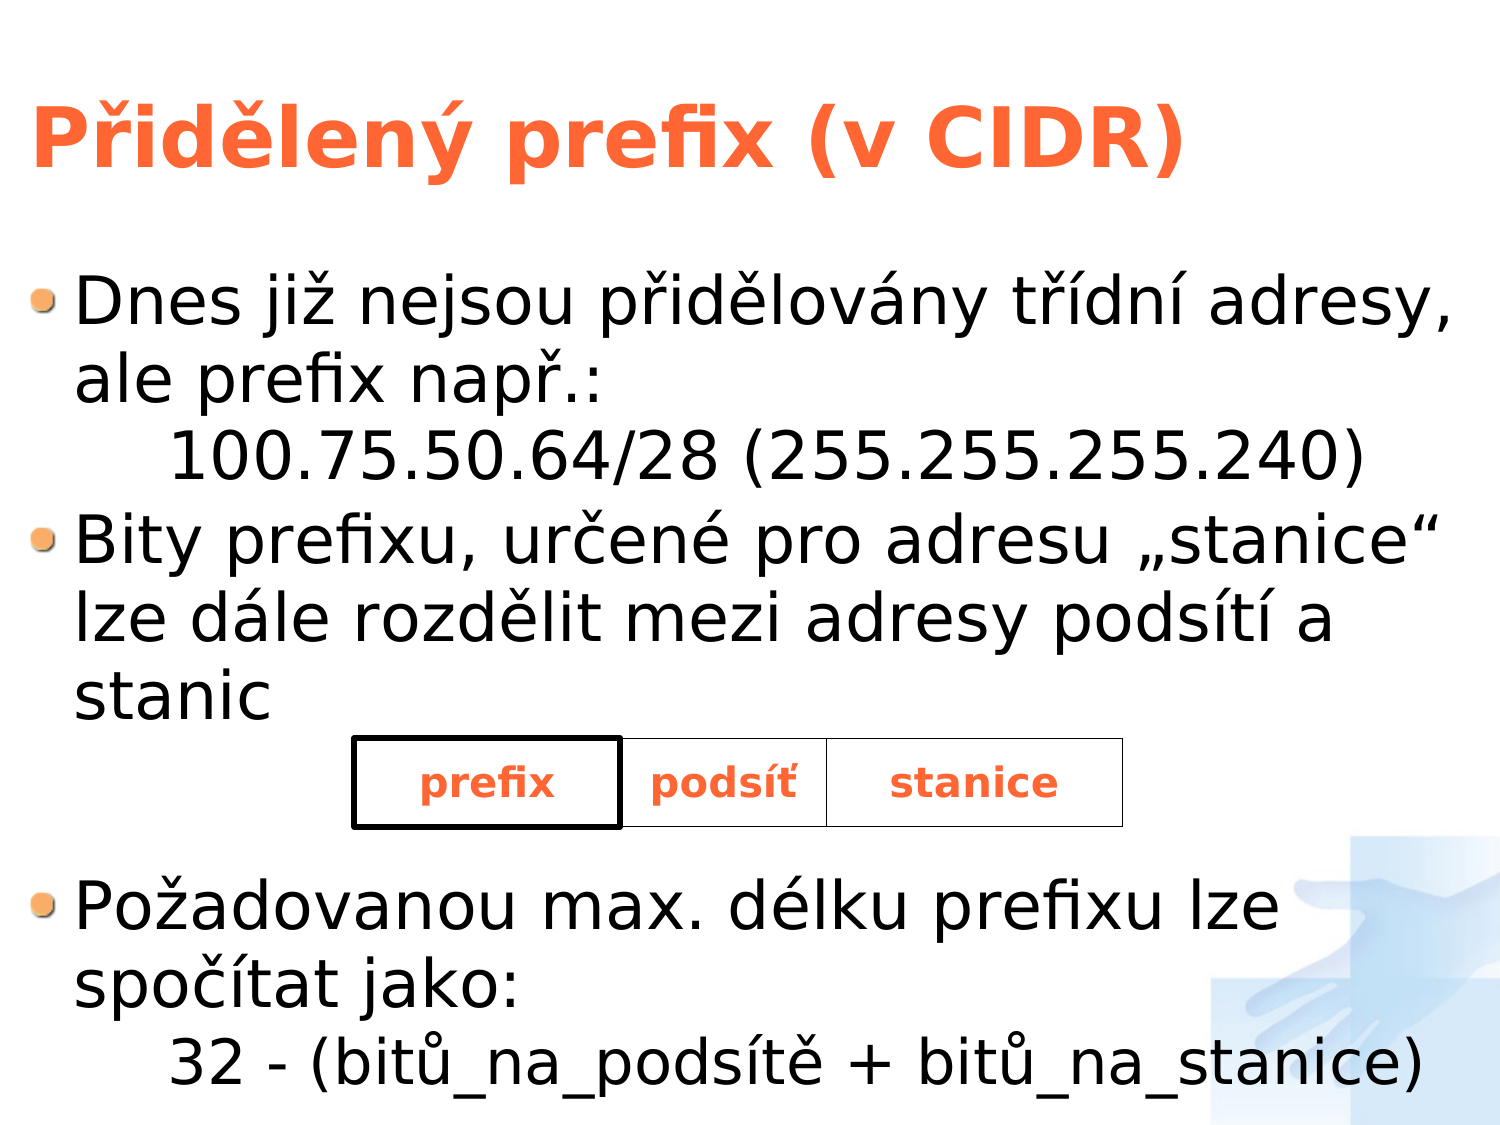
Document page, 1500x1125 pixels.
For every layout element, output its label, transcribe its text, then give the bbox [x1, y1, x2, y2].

list Dnes již nejsou přidělovány třídní adresy, ale prefix např.: 100.75.50.64/28 (255.255.255.240) Bity prefixu, určené pro adresu „stanice“ lze dále rozdělit mezi adresy podsítí a stanic Požadovanou max. délku prefixu lze spočítat jako: 32 - (bitů_na_podsítě + bitů_na_stanice) [29, 262, 1477, 1101]
title Přidělený prefix (v CIDR) [29, 21, 1477, 257]
text_box podsíť [620, 738, 826, 827]
picture [0, 0, 1500, 1125]
text_box prefix [354, 738, 620, 827]
text_box stanice [826, 738, 1123, 827]
